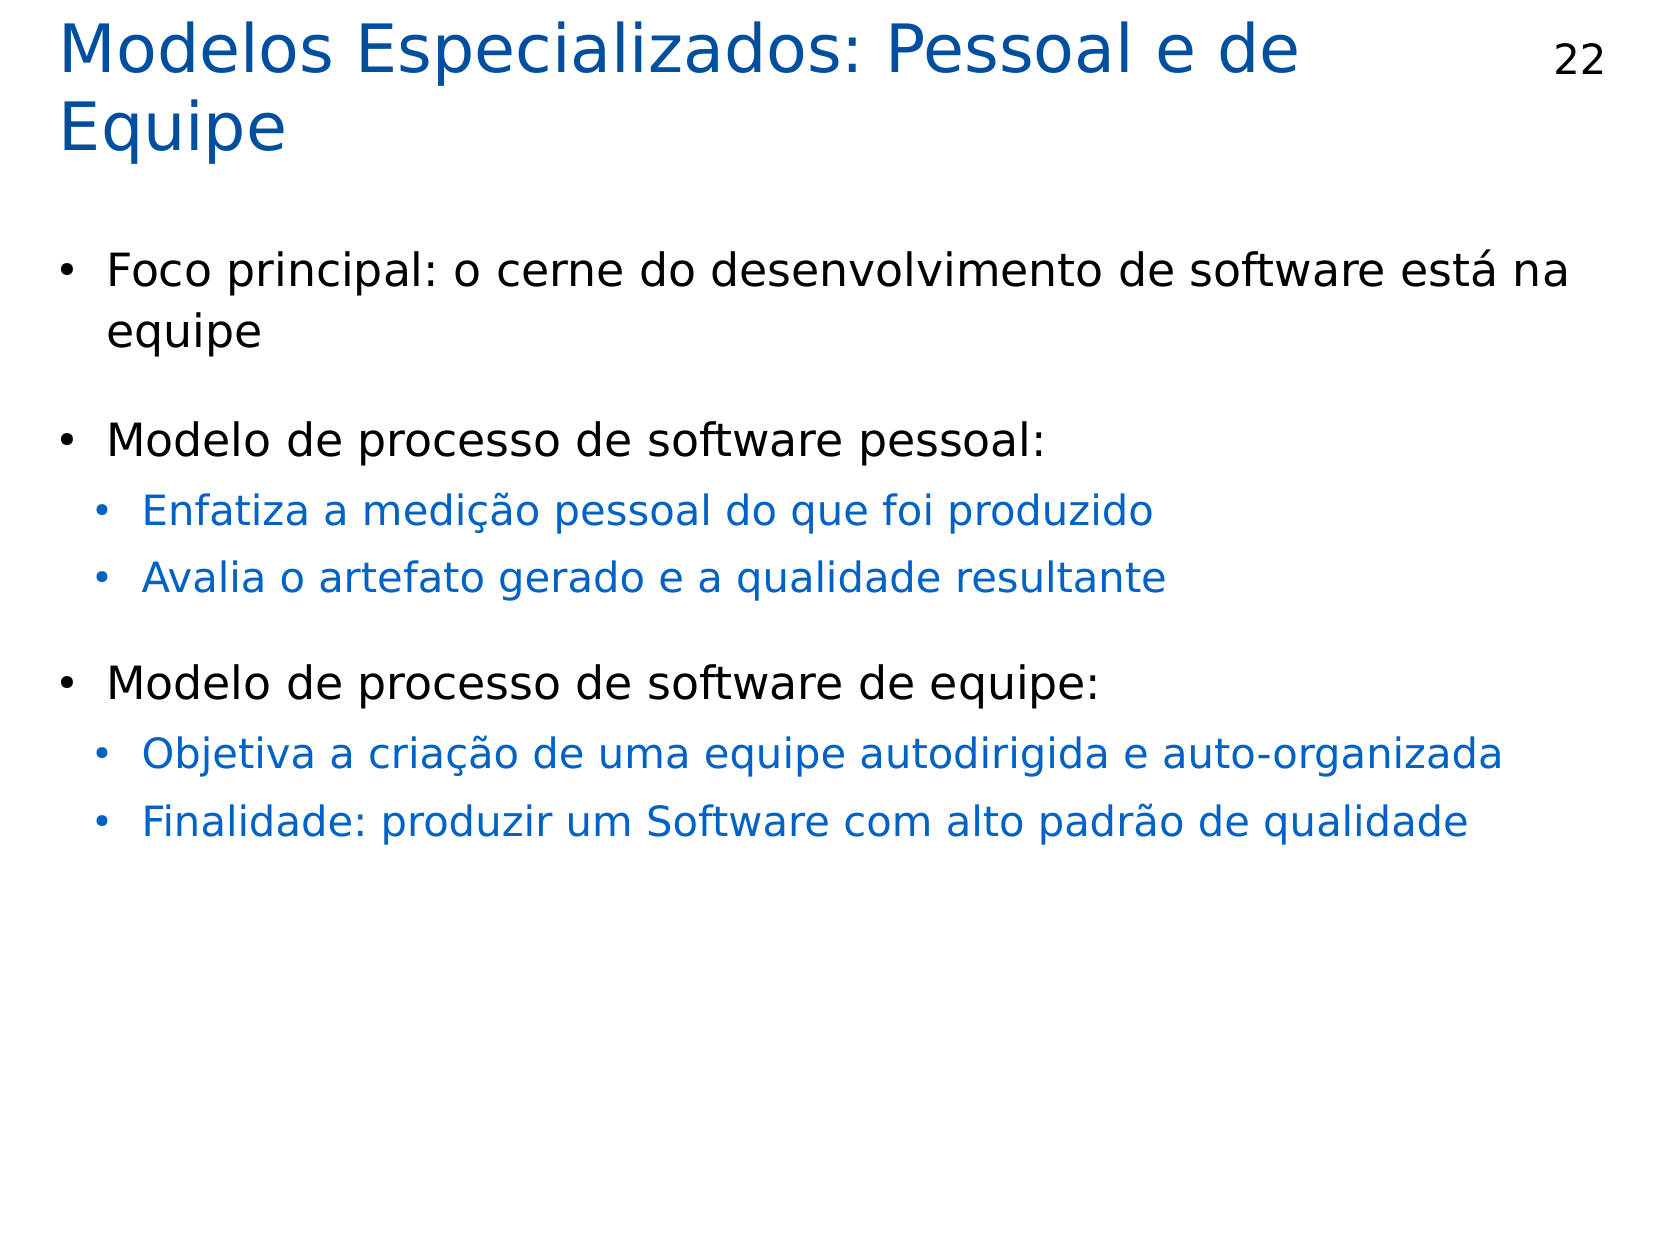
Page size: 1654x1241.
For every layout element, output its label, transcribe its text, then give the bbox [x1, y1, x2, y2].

list Foco principal: o cerne do desenvolvimento de software está na equipe Modelo de processo de software pessoal: Enfatiza a medição pessoal do que foi produzido Avalia o artefato gerado e a qualidade resultante Modelo de processo de software de equipe: Objetiva a criação de uma equipe autodirigida e auto-organizada Finalidade: produzir um Software com alto padrão de qualidade [59, 236, 1595, 1211]
title Modelos Especializados: Pessoal e de Equipe [59, 10, 1506, 167]
